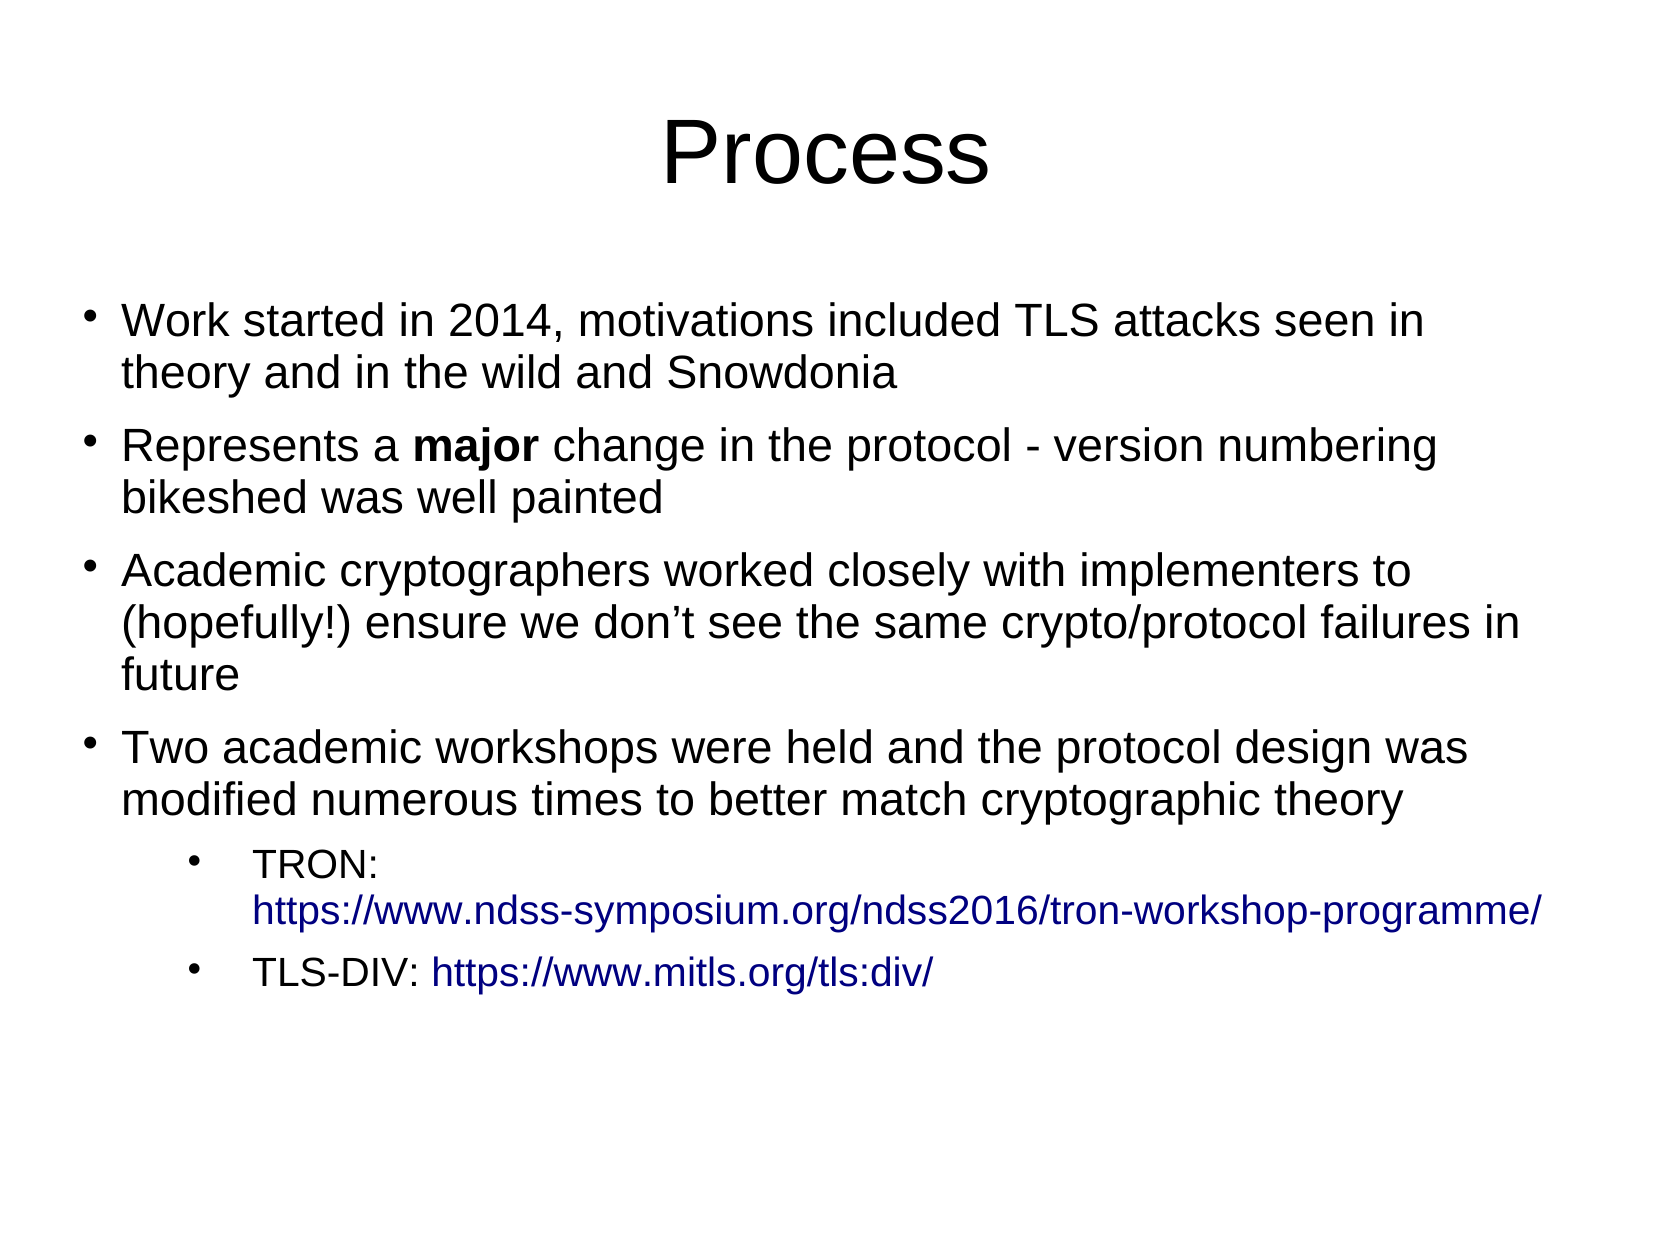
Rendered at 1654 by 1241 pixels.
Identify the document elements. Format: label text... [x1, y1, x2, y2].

list Work started in 2014, motivations included TLS attacks seen in theory and in the wild and Snowdonia Represents a major change in the protocol - version numbering bikeshed was well painted Academic cryptographers worked closely with implementers to (hopefully!) ensure we don’t see the same crypto/protocol failures in future Two academic workshops were held and the protocol design was modified numerous times to better match cryptographic theory TRON: https://www.ndss-symposium.org/ndss2016/tron-workshop-programme/ TLS-DIV: https://www.mitls.org/tls:div/ [82, 290, 1571, 1010]
title Process [82, 49, 1571, 257]
